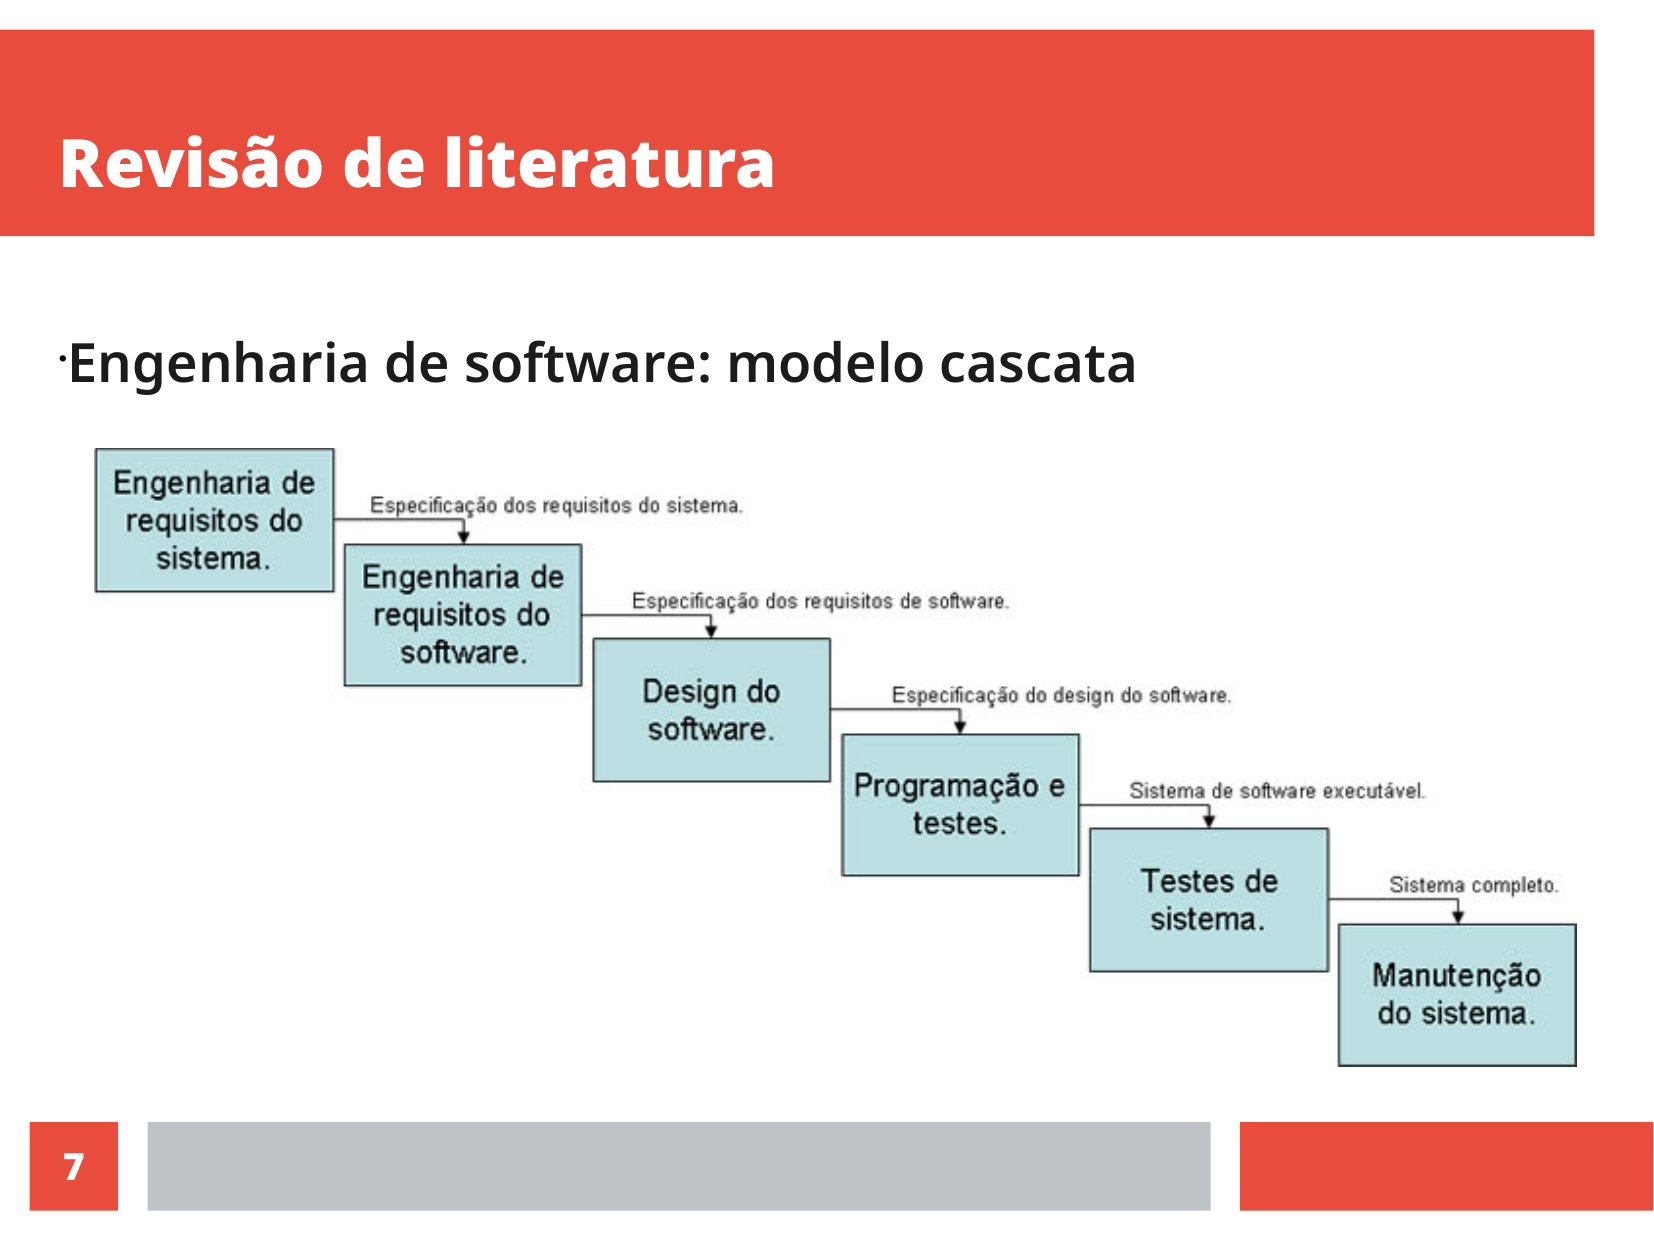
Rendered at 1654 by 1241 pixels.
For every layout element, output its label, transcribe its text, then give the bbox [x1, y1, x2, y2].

title Revisão de literatura [59, 59, 1595, 207]
list Engenharia de software: modelo cascata [59, 324, 1565, 1093]
picture [94, 448, 1577, 1067]
